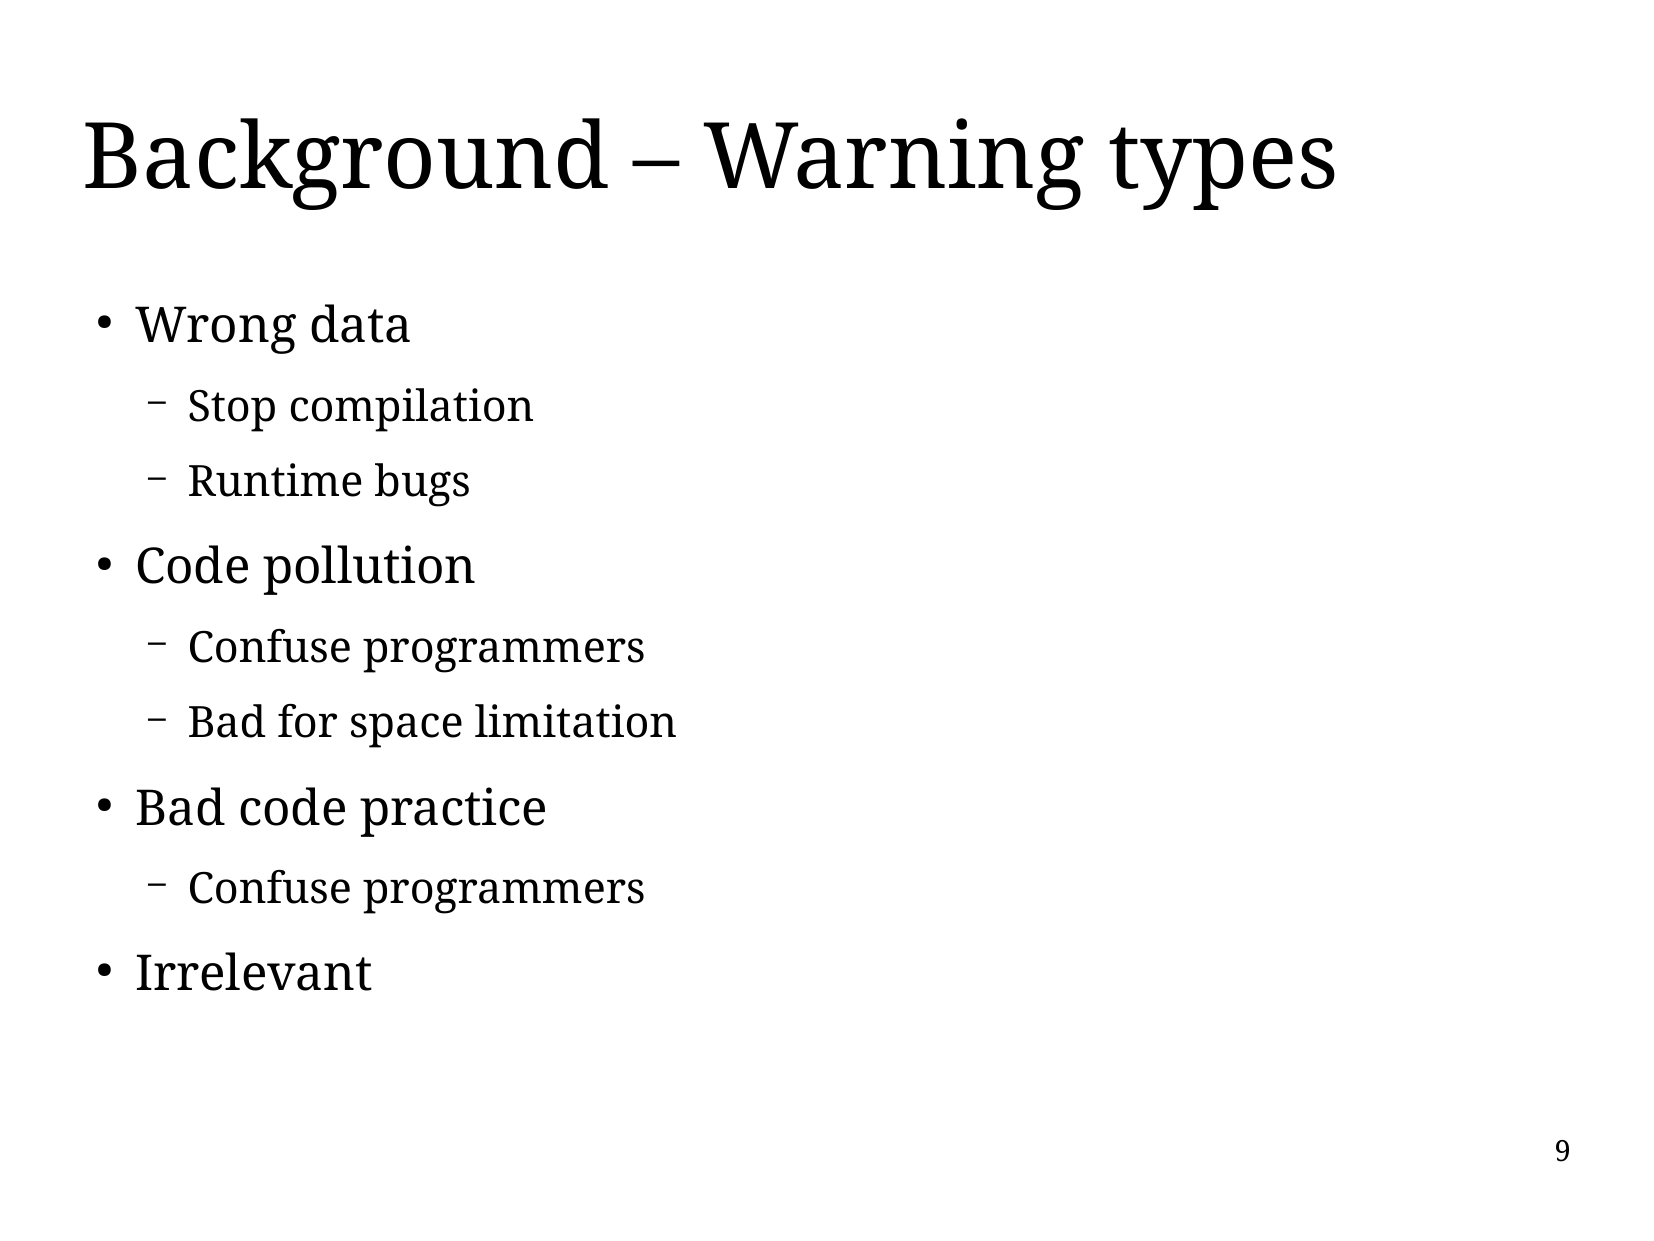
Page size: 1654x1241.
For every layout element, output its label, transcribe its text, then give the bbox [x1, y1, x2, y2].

title Background – Warning types [82, 49, 1571, 257]
list Wrong data Stop compilation Runtime bugs Code pollution Confuse programmers Bad for space limitation Bad code practice Confuse programmers Irrelevant [82, 290, 1571, 1010]
